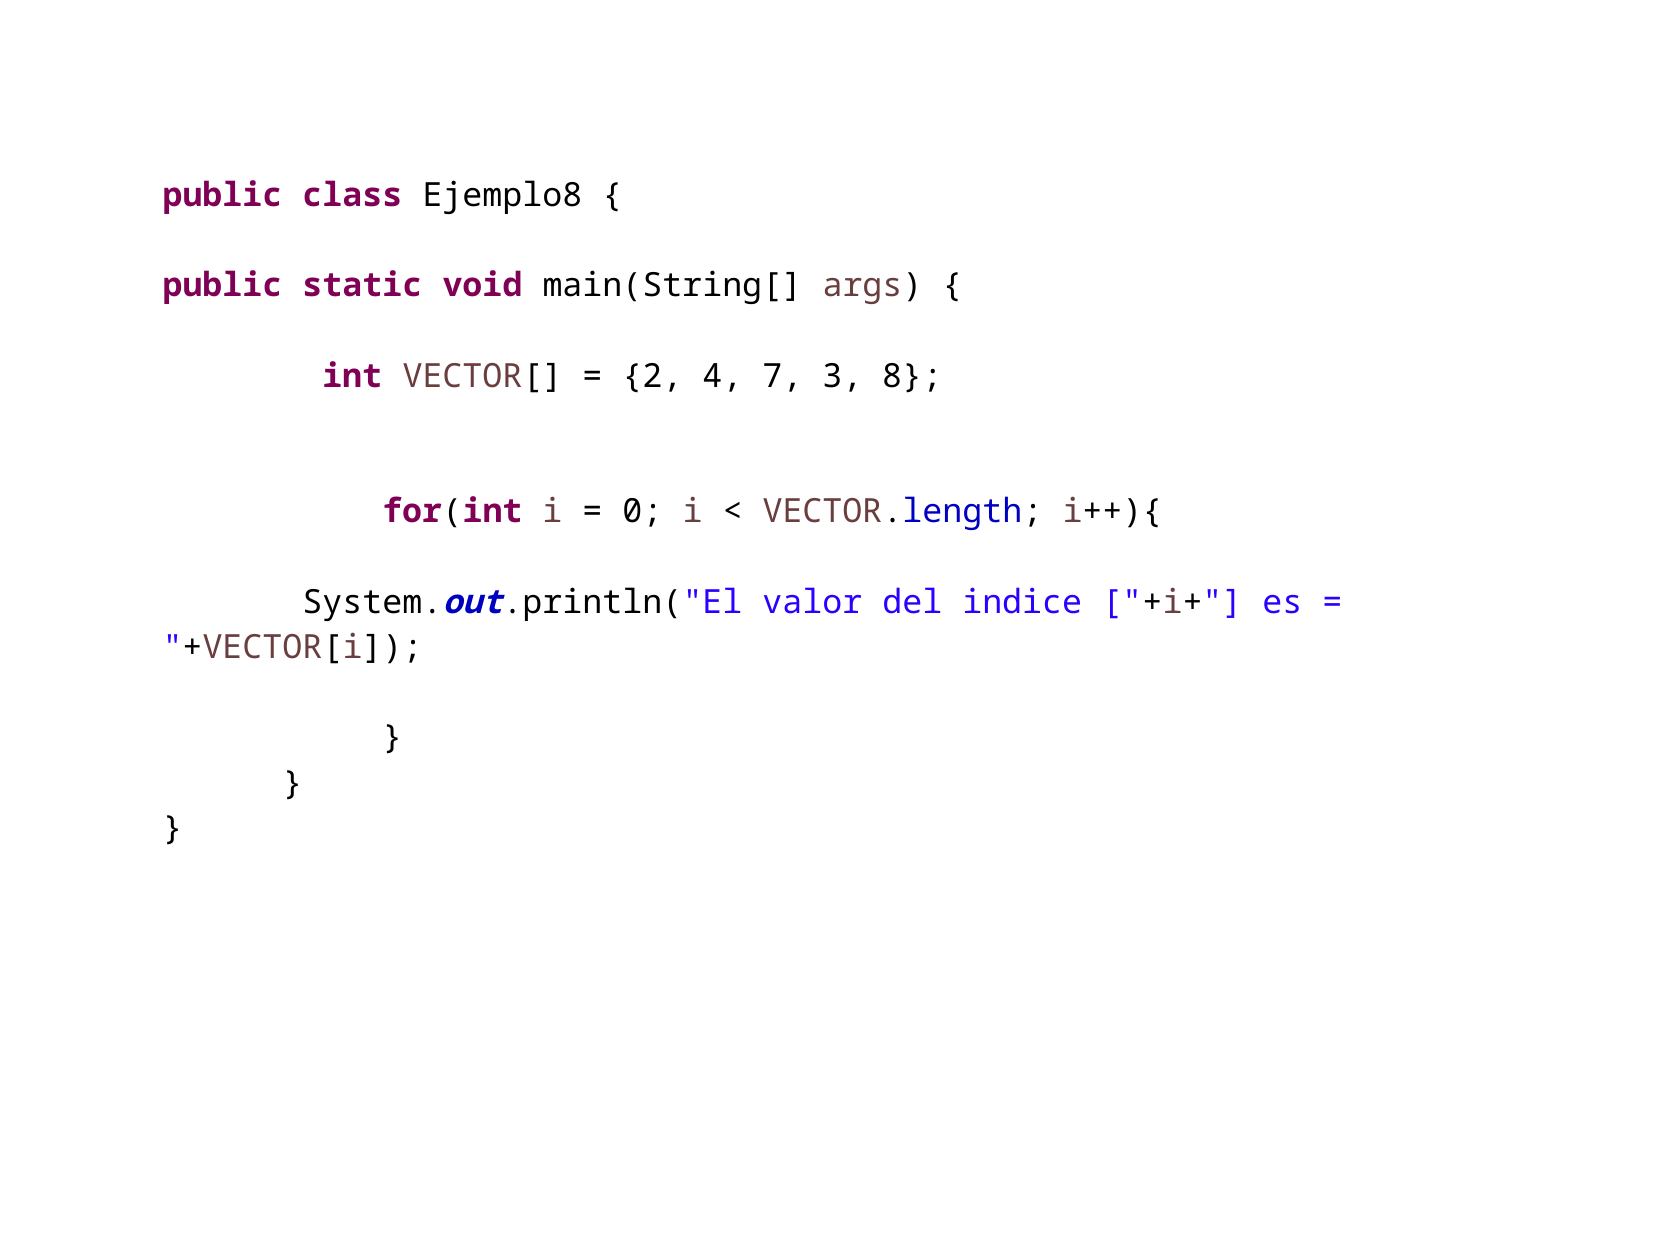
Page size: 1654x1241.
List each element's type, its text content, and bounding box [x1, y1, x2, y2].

text_box public class Ejemplo8 { public static void main(String[] args) { int VECTOR[] = {2, 4, 7, 3, 8}; for(int i = 0; i < VECTOR.length; i++){ System.out.println("El valor del indice ["+i+"] es = "+VECTOR[i]); } } } [147, 118, 1536, 1123]
